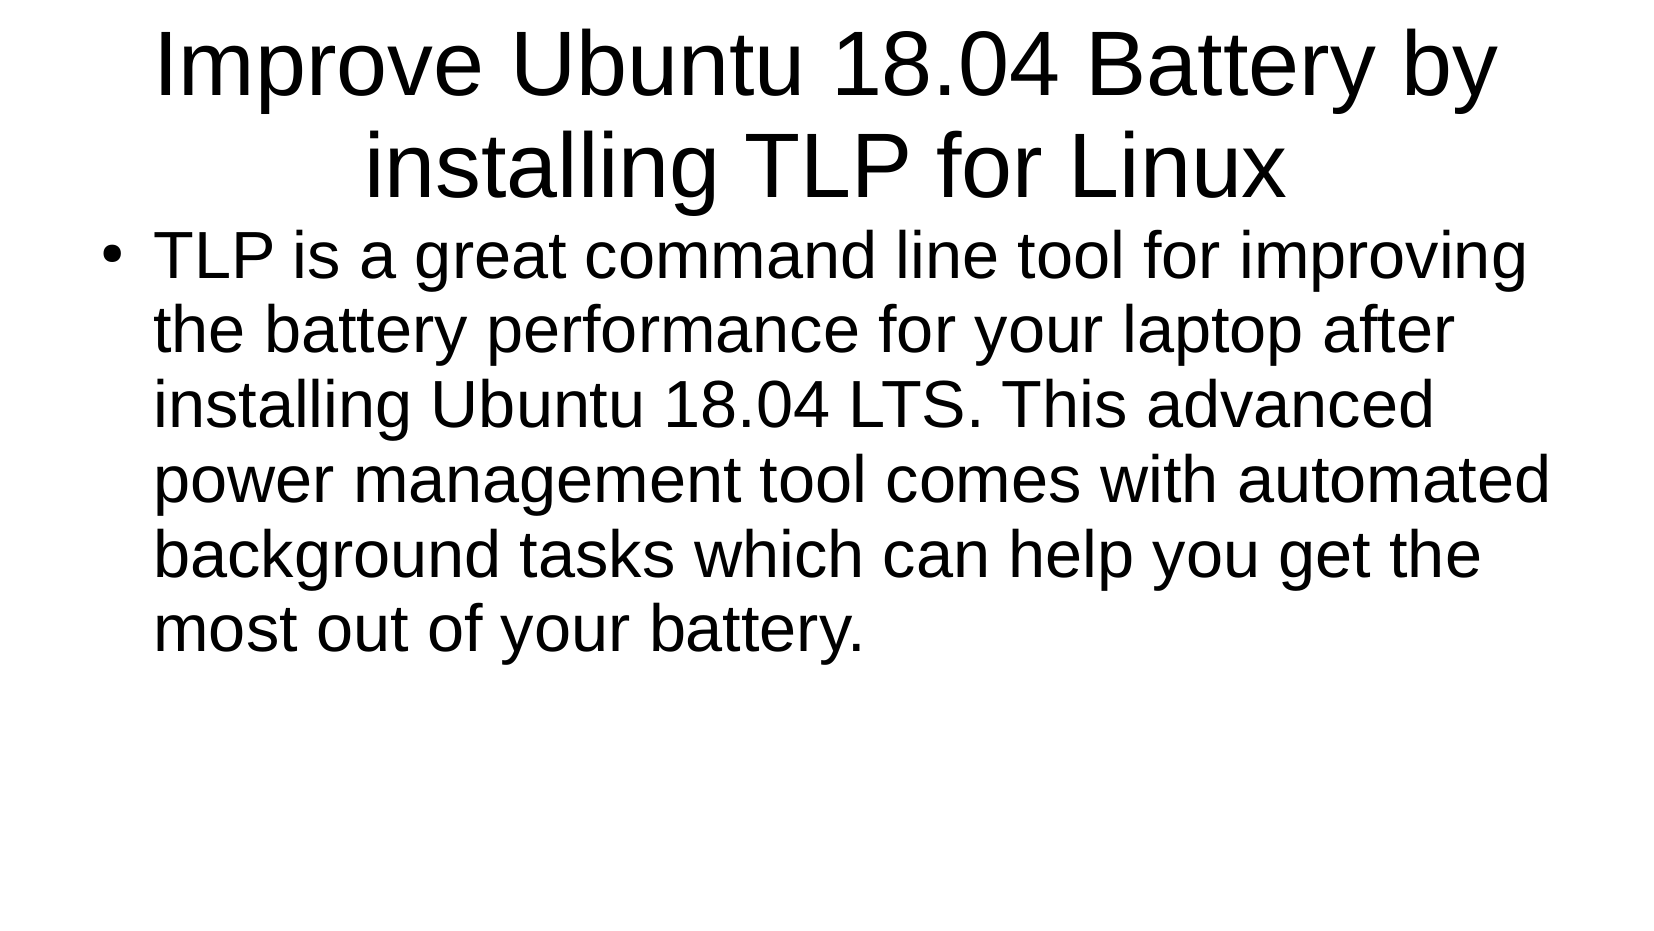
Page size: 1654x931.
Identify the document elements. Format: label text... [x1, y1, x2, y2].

title Improve Ubuntu 18.04 Battery by installing TLP for Linux [82, 12, 1571, 217]
list TLP is a great command line tool for improving the battery performance for your laptop after installing Ubuntu 18.04 LTS. This advanced power management tool comes with automated background tasks which can help you get the most out of your battery. [82, 217, 1571, 758]
